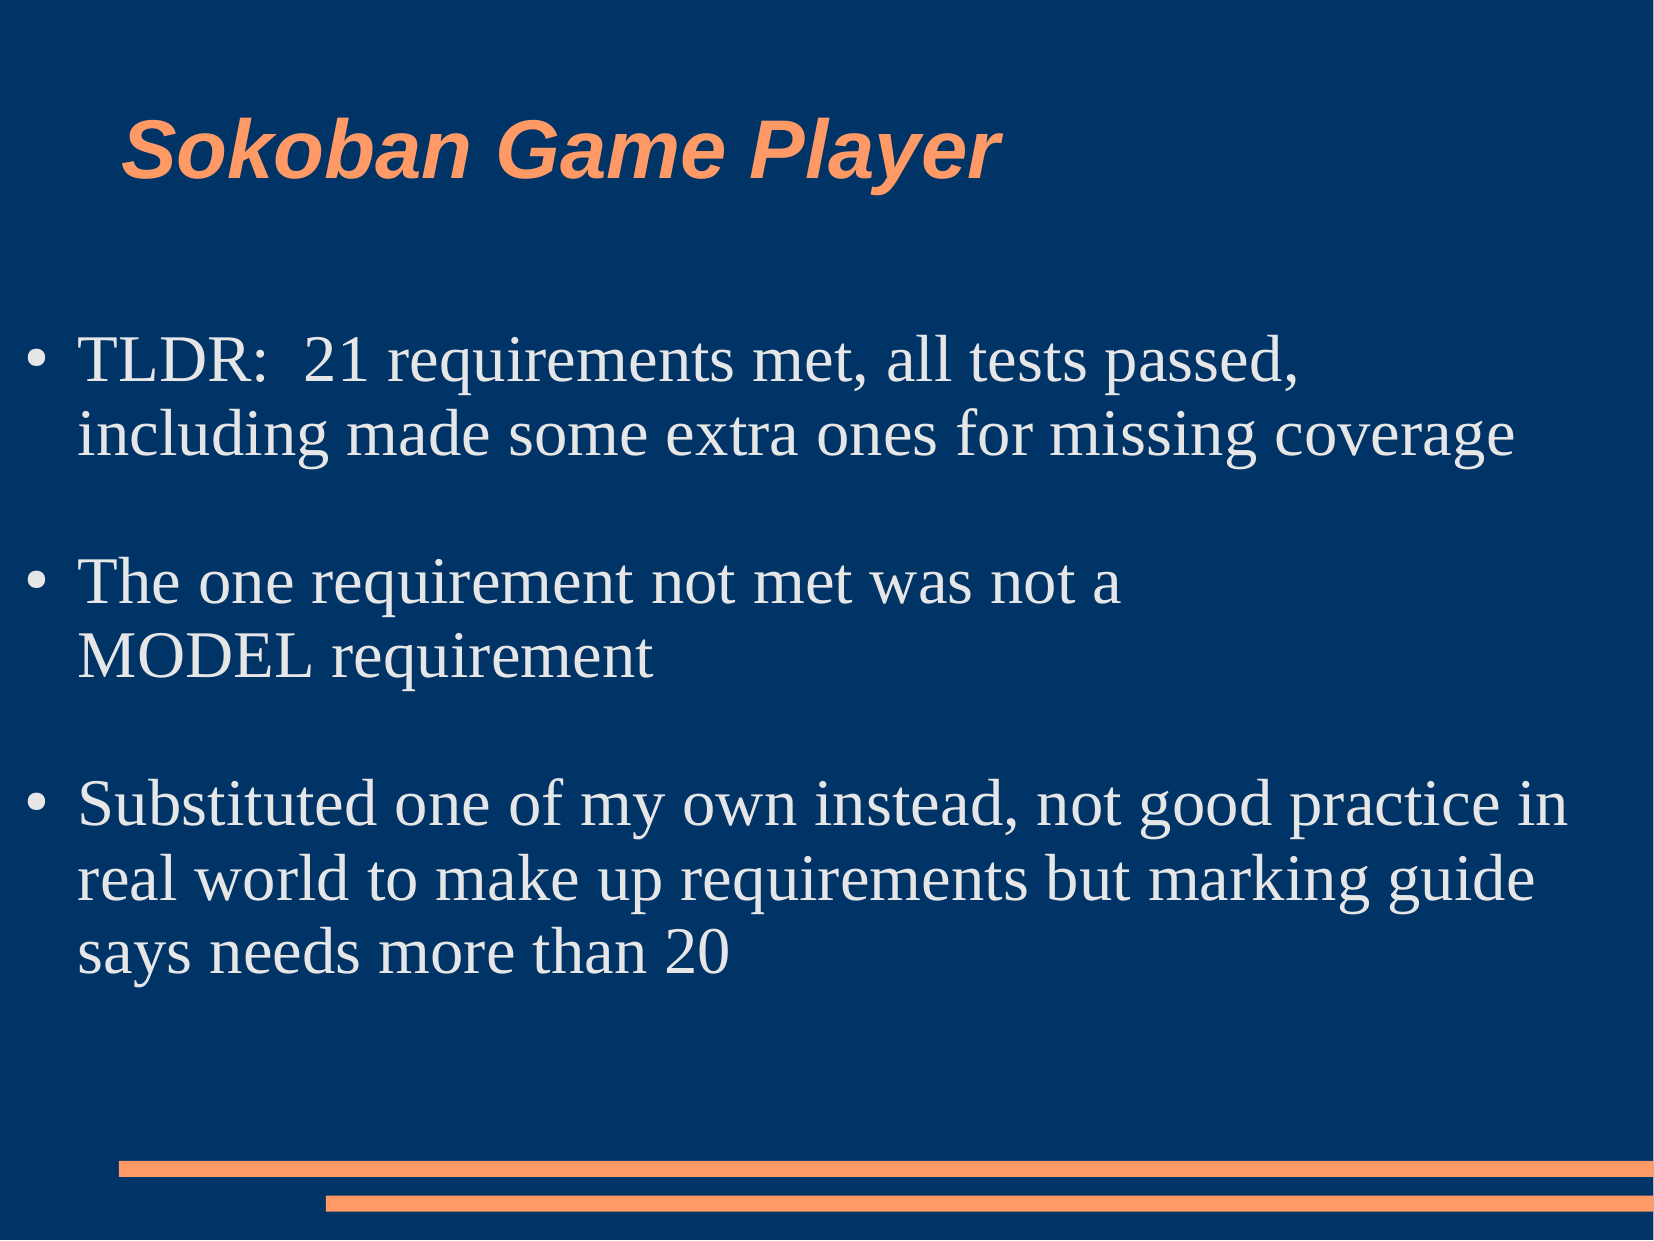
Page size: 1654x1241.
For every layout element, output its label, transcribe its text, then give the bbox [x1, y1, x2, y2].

list TLDR: 21 requirements met, all tests passed, including made some extra ones for missing coverage The one requirement not met was not a MODEL requirement Substituted one of my own instead, not good practice in real world to make up requirements but marking guide says needs more than 20 [0, 322, 1654, 1132]
title Sokoban Game Player [121, 46, 1534, 254]
